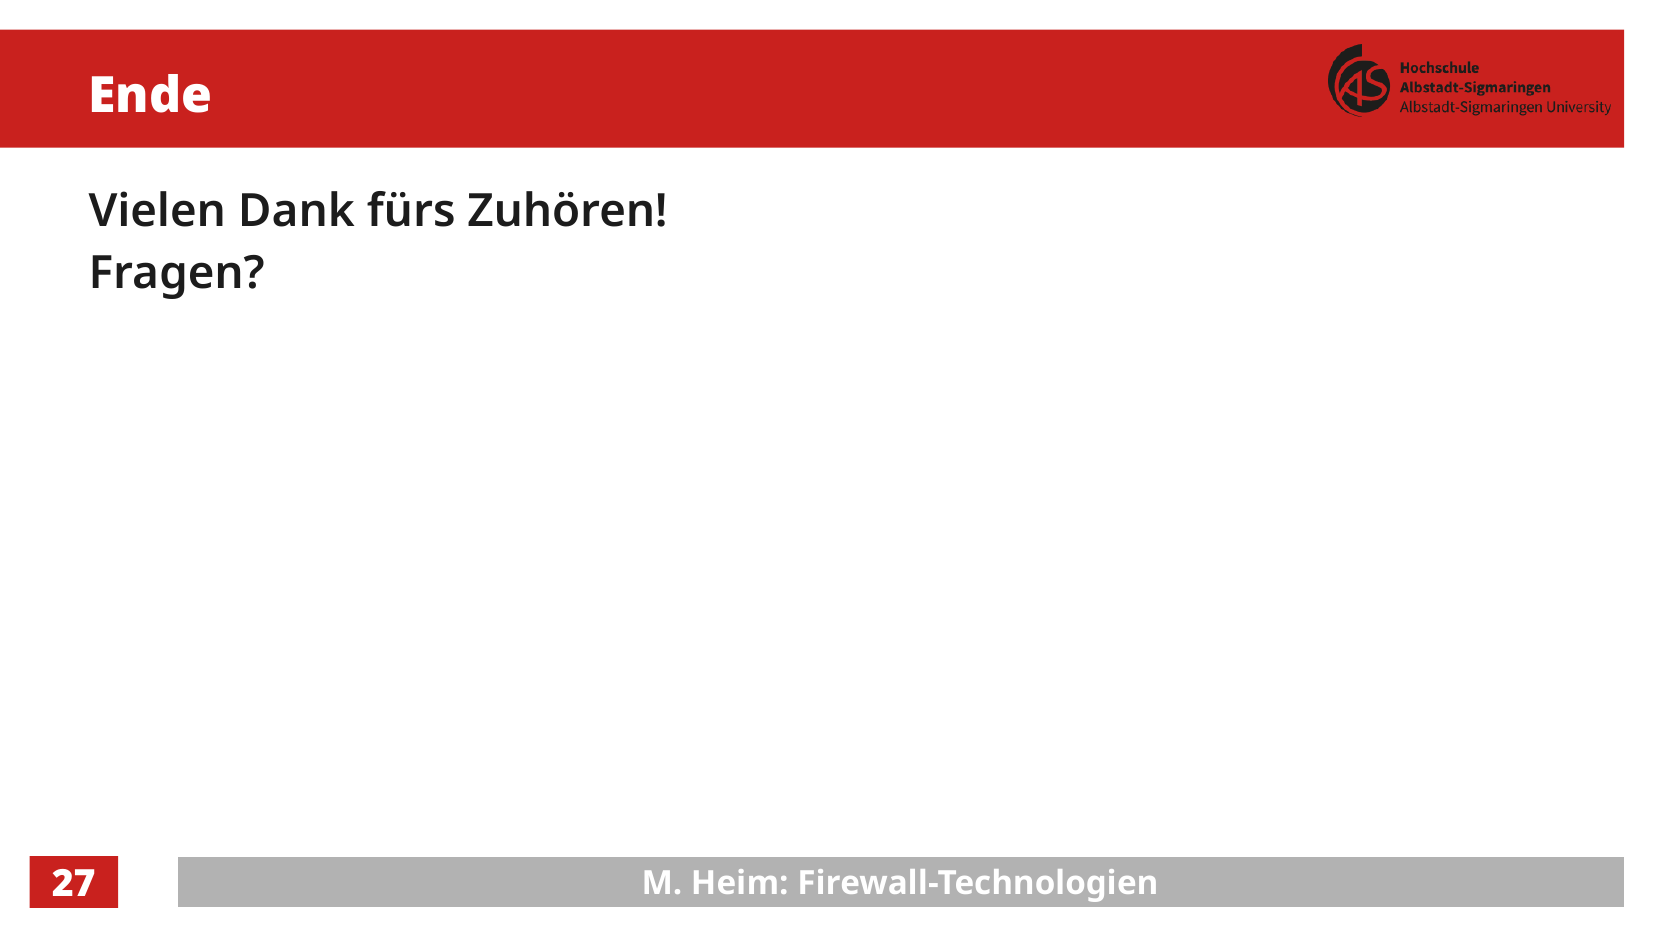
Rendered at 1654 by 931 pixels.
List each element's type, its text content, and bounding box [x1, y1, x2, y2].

picture [1328, 0, 1611, 162]
title Ende [88, 53, 1359, 128]
list Vielen Dank fürs Zuhören! Fragen? [88, 177, 1565, 798]
